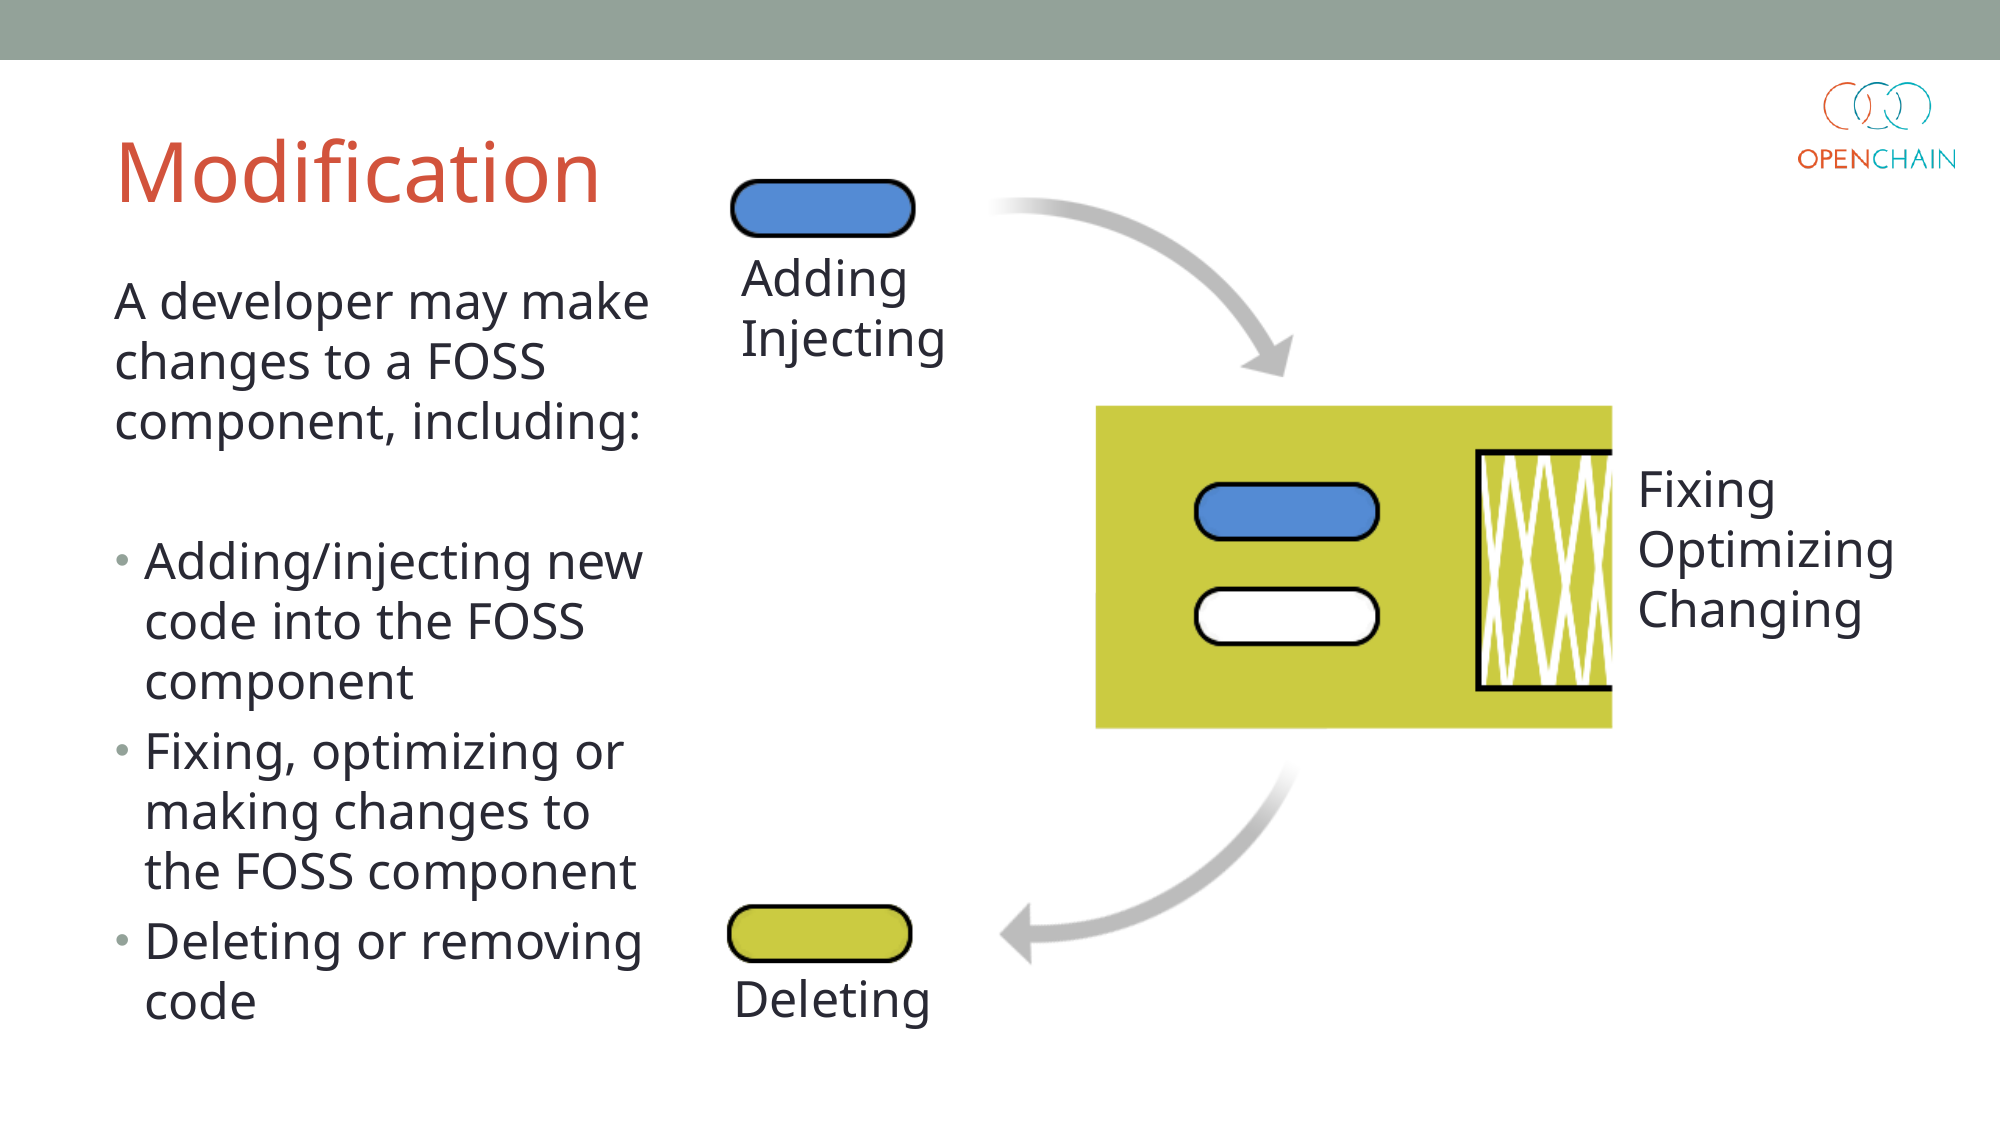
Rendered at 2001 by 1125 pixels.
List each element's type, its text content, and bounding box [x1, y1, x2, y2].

text_box Fixing Optimizing Changing [1622, 450, 1926, 708]
text_box Adding Injecting [726, 239, 1012, 422]
text_box Modification [1824, 87, 1900, 250]
text_box Modification [99, 87, 574, 250]
text_box Deleting [718, 960, 1037, 1036]
picture [574, 79, 1955, 1034]
text_box A developer may make changes to a FOSS component, including: Adding/injecting new code into the FOSS component Fixing, optimizing or making changes to the FOSS component Deleting or removing code [99, 262, 692, 1063]
